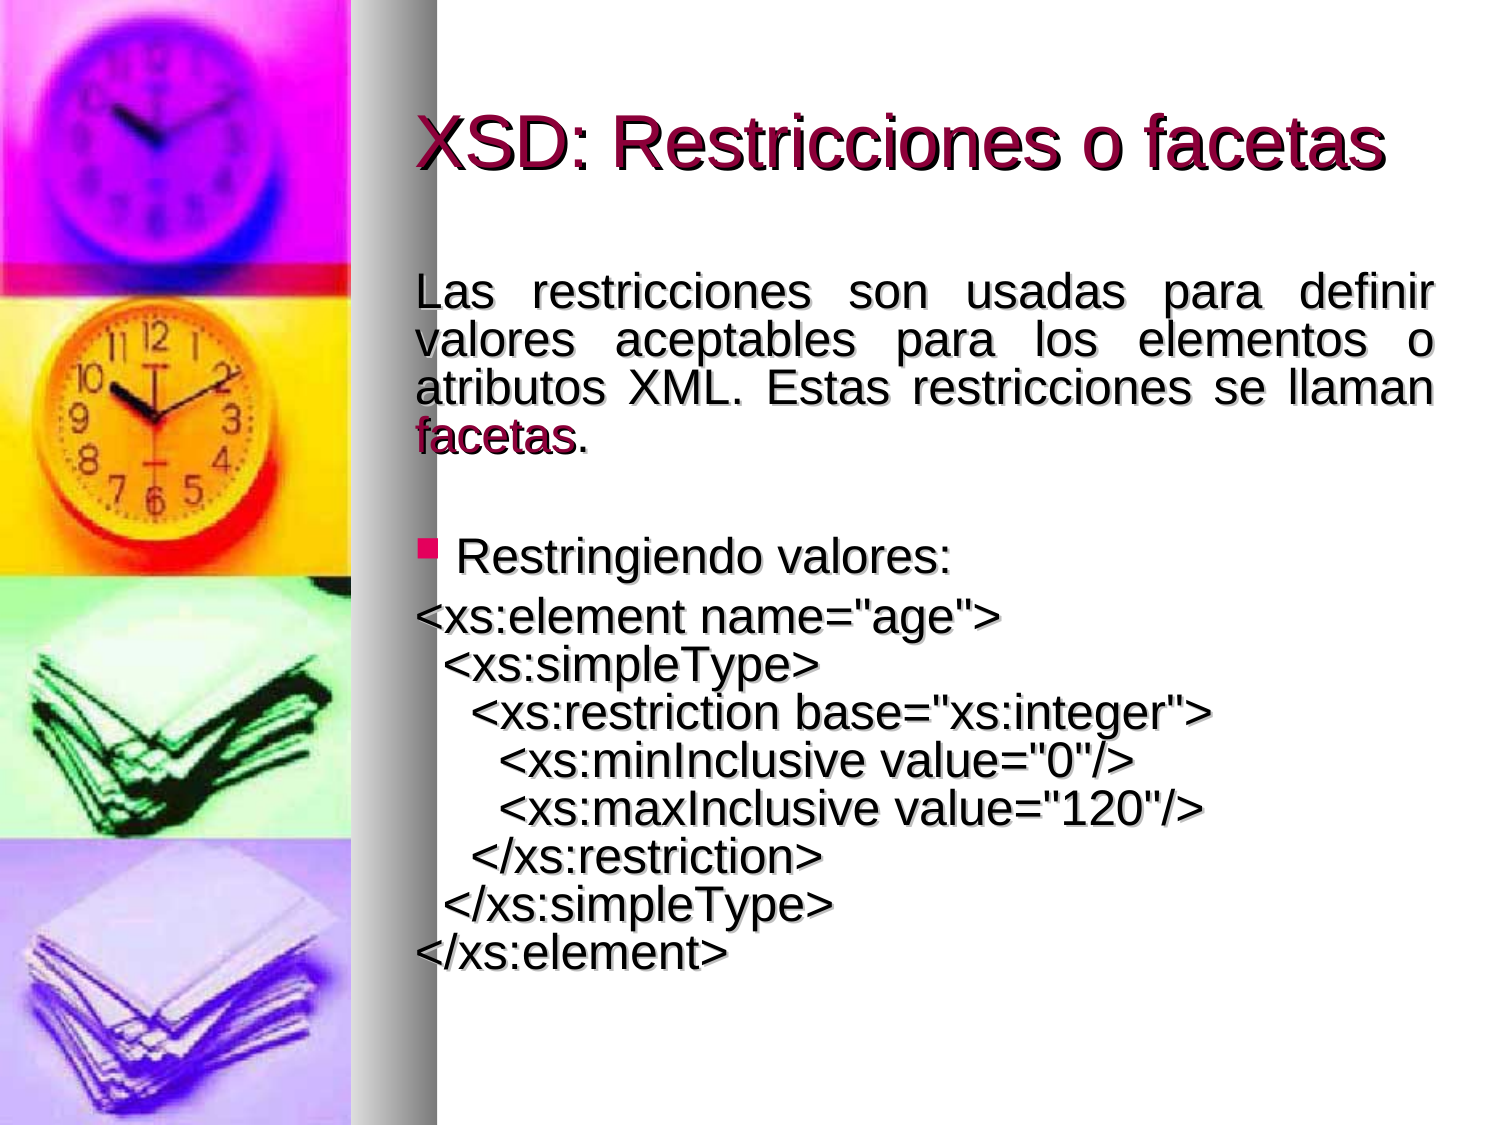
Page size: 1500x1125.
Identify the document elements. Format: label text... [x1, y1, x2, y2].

title XSD: Restricciones o facetas [399, 37, 1450, 238]
list Las restricciones son usadas para definir valores aceptables para los elementos o atributos XML. Estas restricciones se llaman facetas. Restringiendo valores: <xs:element name="age"> <xs:simpleType> <xs:restriction base="xs:integer"> <xs:minInclusive value="0"/> <xs:maxInclusive value="120"/> </xs:restriction> </xs:simpleType> </xs:element> [399, 262, 1450, 1000]
picture [0, 0, 351, 1125]
